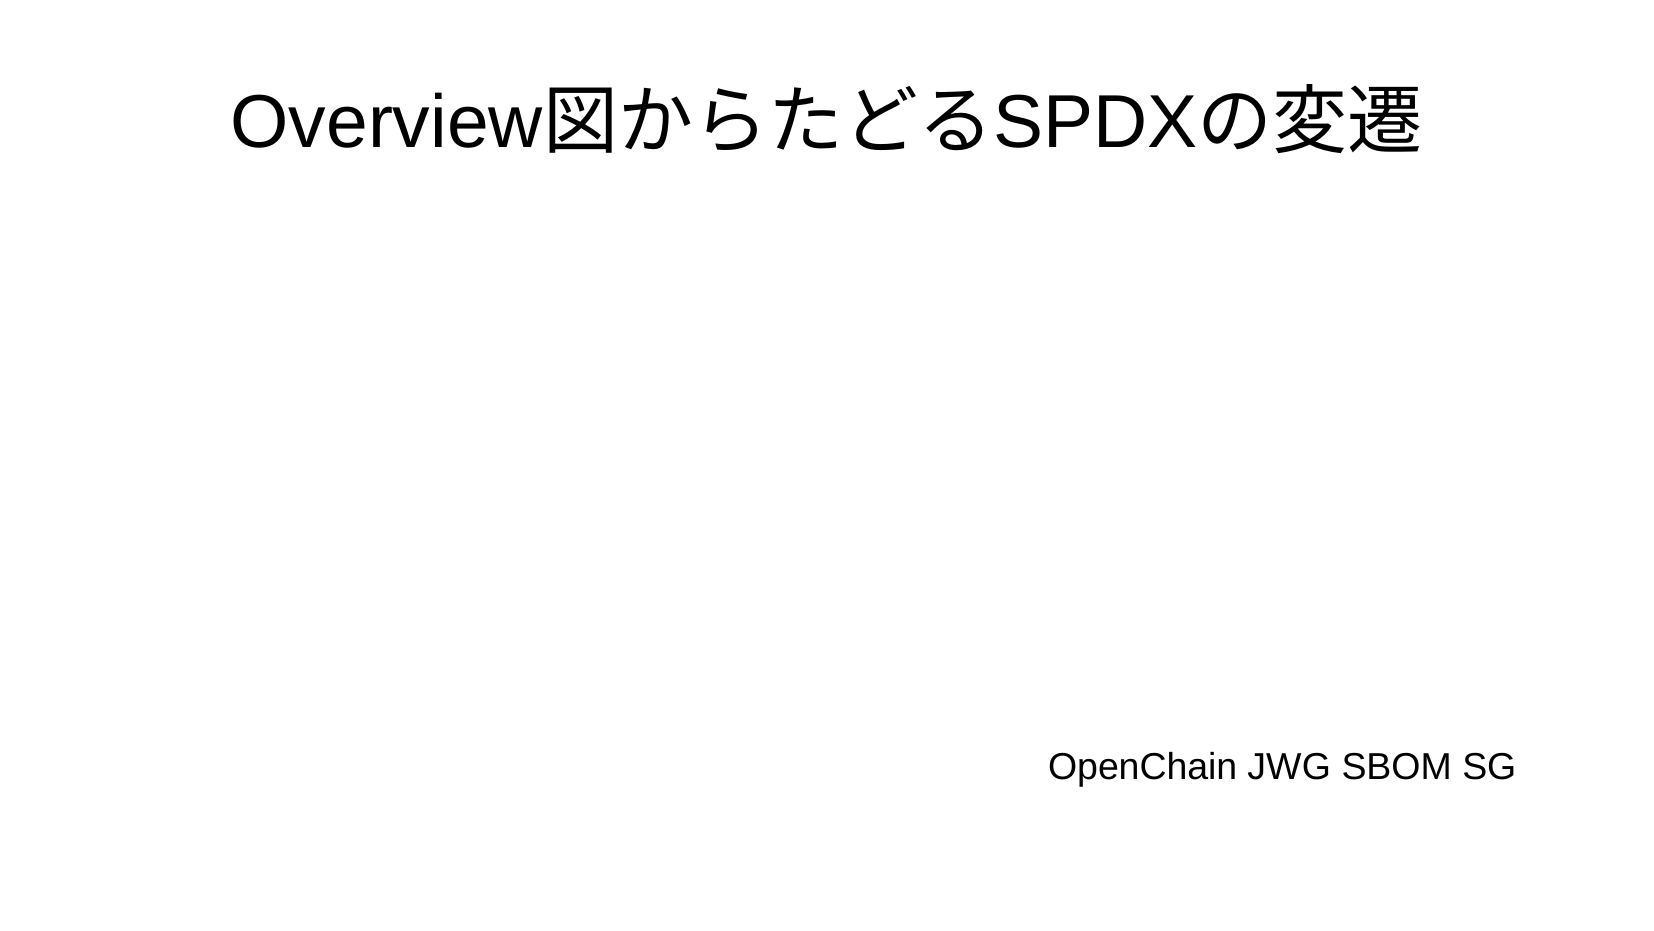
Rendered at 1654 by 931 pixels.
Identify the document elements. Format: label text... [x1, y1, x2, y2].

title Overview図からたどるSPDXの変遷 [82, 37, 1571, 193]
text_box OpenChain JWG SBOM SG [1033, 738, 1532, 796]
